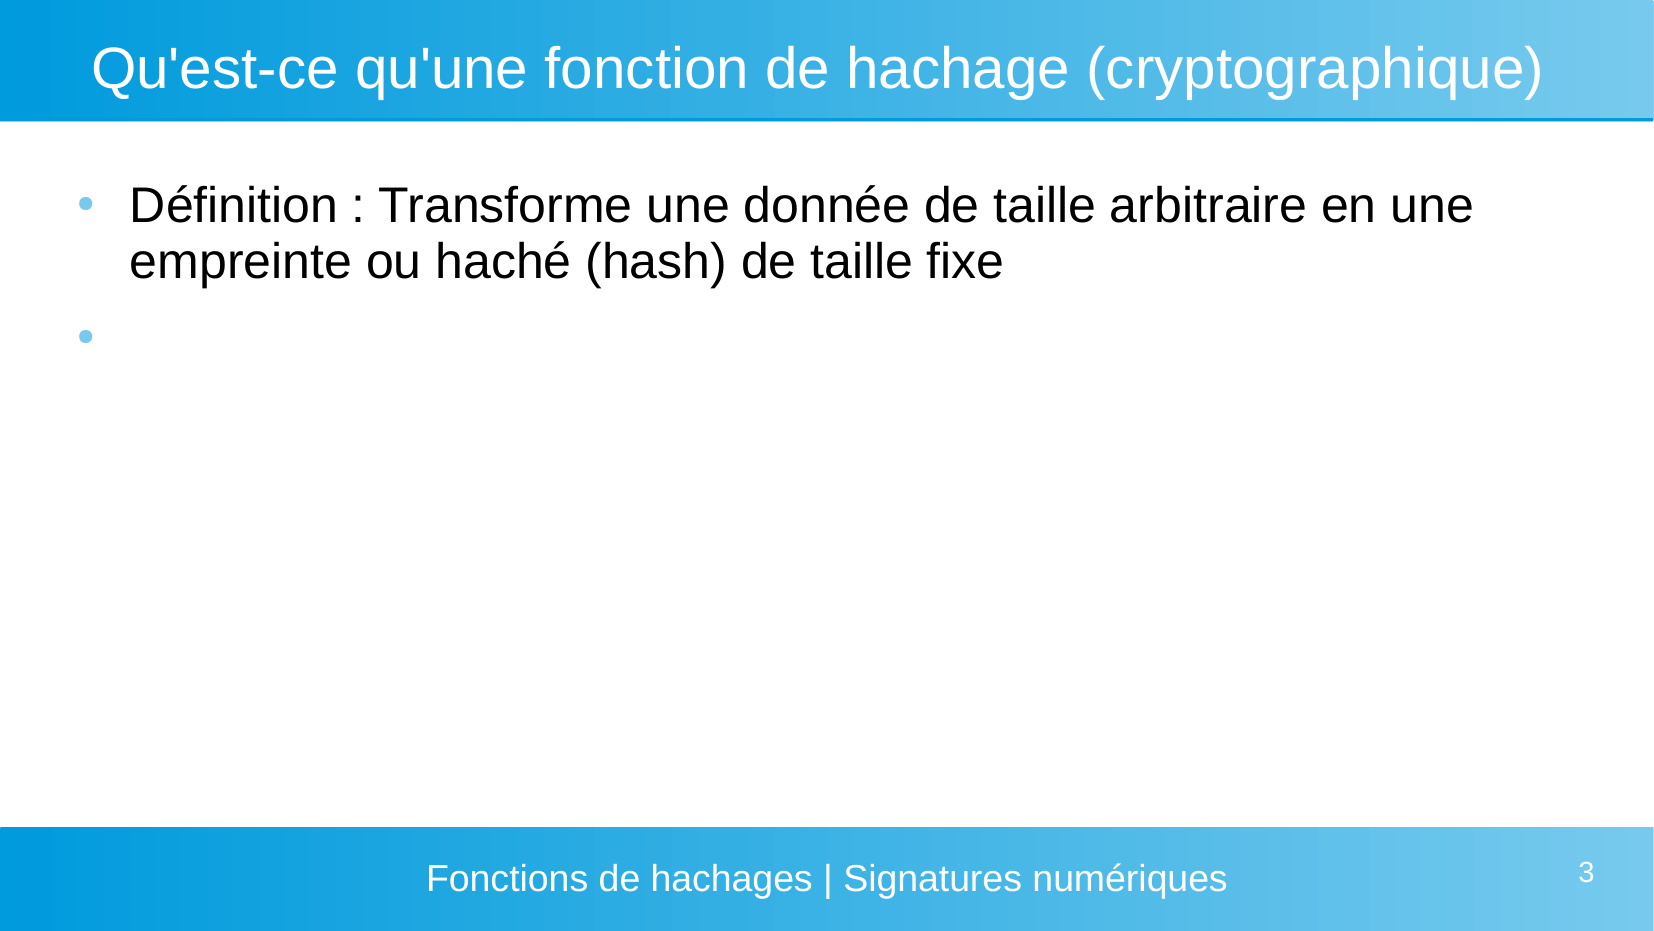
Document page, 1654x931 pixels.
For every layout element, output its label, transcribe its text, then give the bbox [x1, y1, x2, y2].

list Définition : Transforme une donnée de taille arbitraire en une empreinte ou haché (hash) de taille fixe [59, 177, 1595, 768]
title Qu'est-ce qu'une fonction de hachage (cryptographique) [0, 0, 1654, 144]
